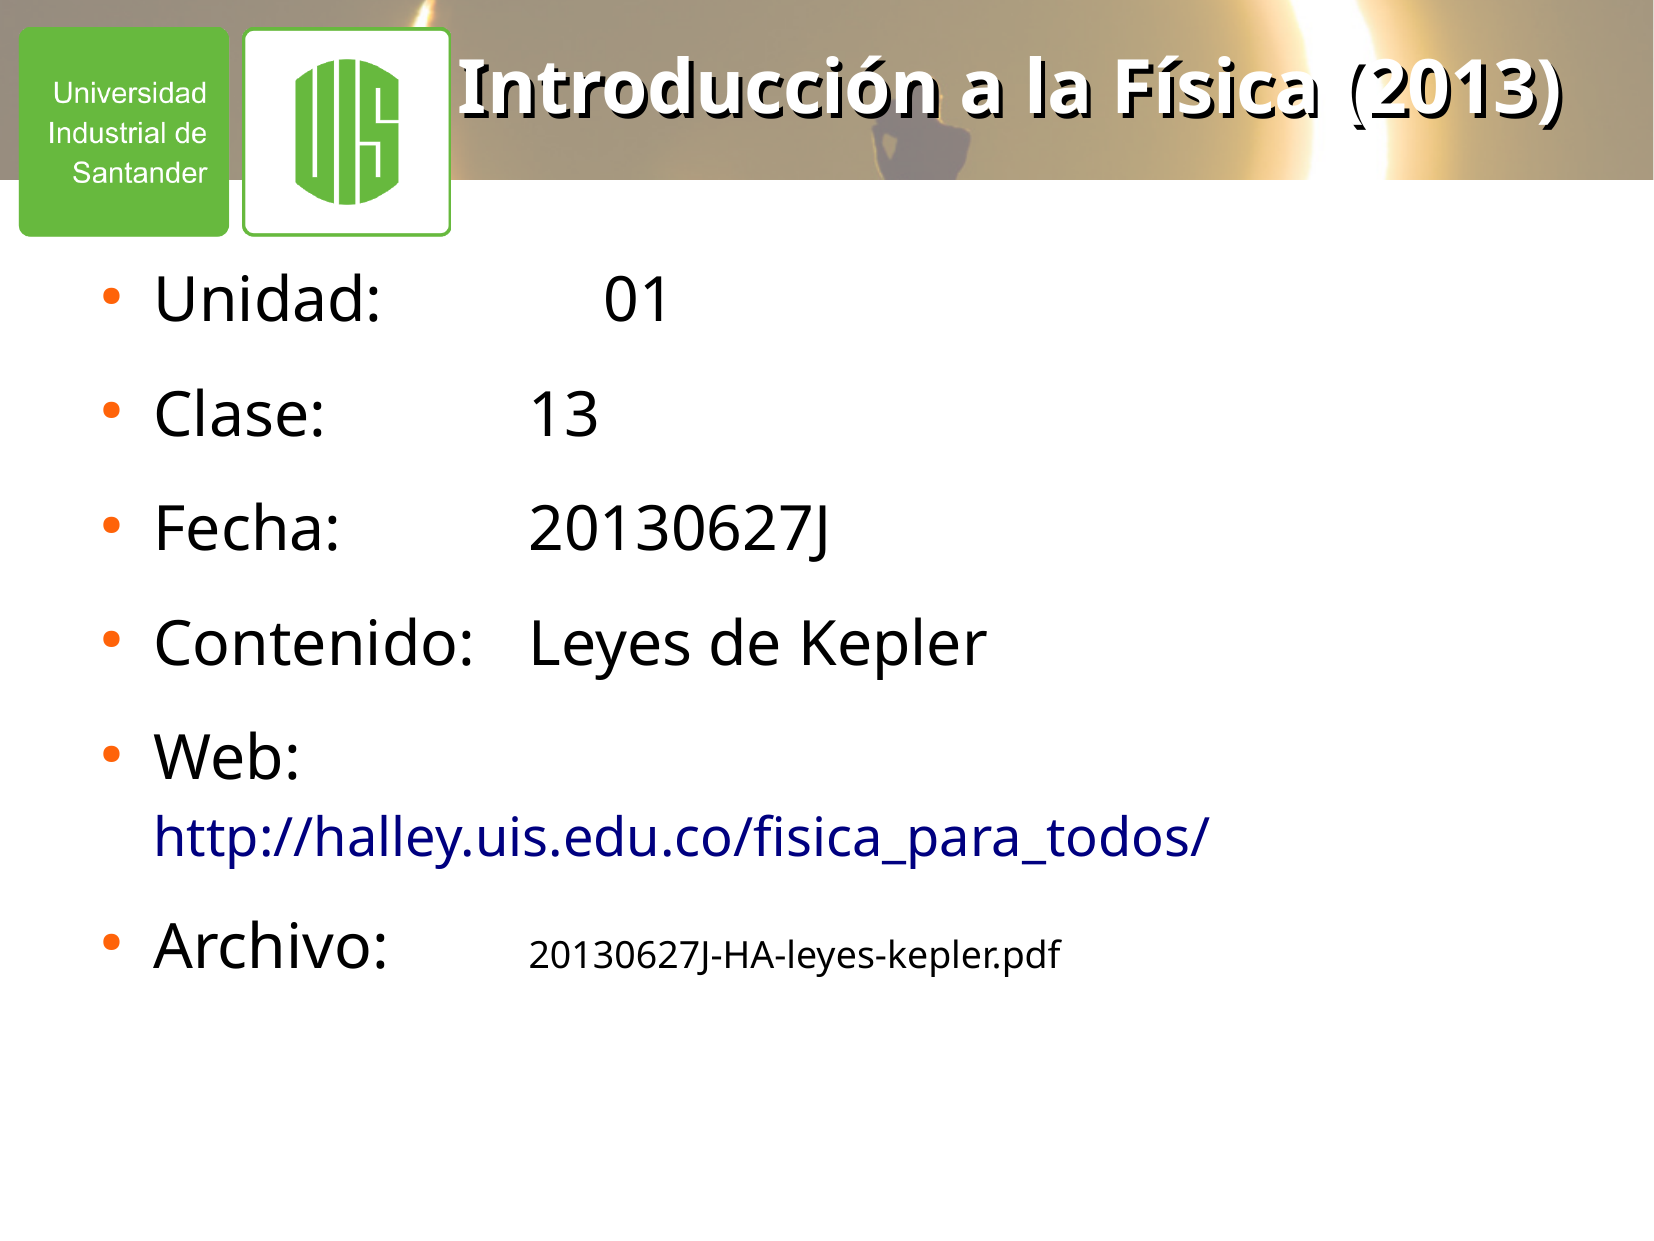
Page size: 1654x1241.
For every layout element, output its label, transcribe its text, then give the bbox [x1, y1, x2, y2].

picture [0, 0, 1654, 237]
title Introducción a la Física (2013) [75, 19, 1564, 151]
list Unidad: 01 Clase: 13 Fecha: 20130627J Contenido: Leyes de Kepler Web: http://halley.uis.edu.co/fisica_para_todos/ Archivo: 20130627J-HA-leyes-kepler.pdf [82, 255, 1571, 1141]
